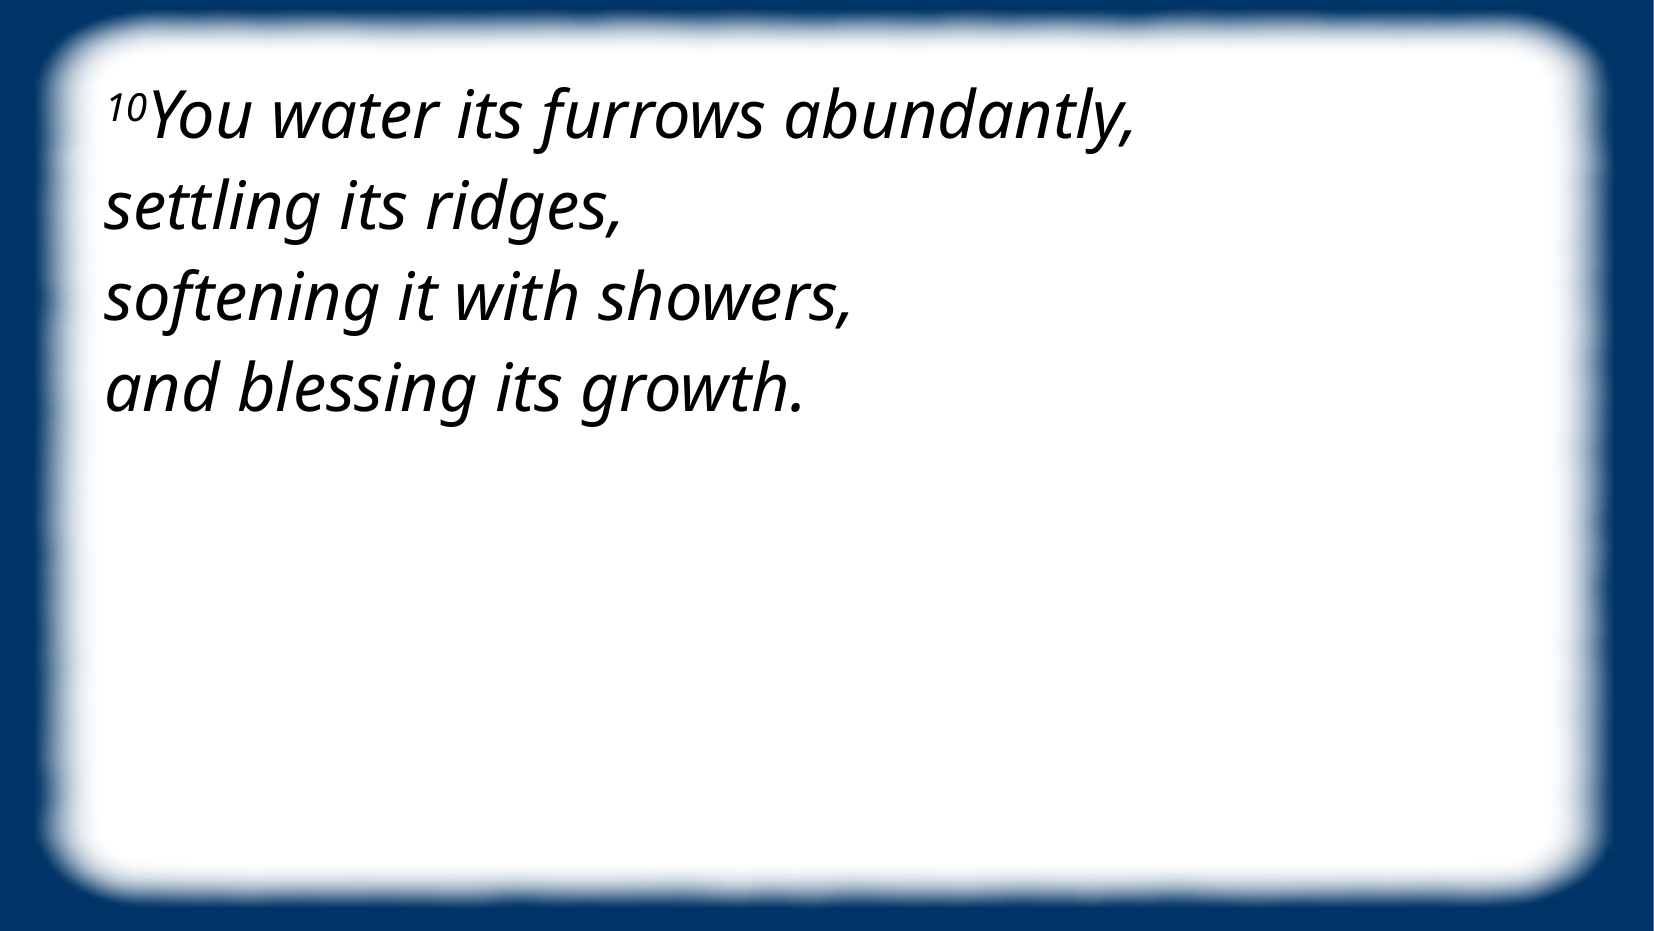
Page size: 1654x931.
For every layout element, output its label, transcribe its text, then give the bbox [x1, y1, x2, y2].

picture [0, 0, 1654, 931]
text_box 10You water its furrows abundantly, settling its ridges, softening it with showers, and blessing its growth. [90, 60, 1561, 430]
